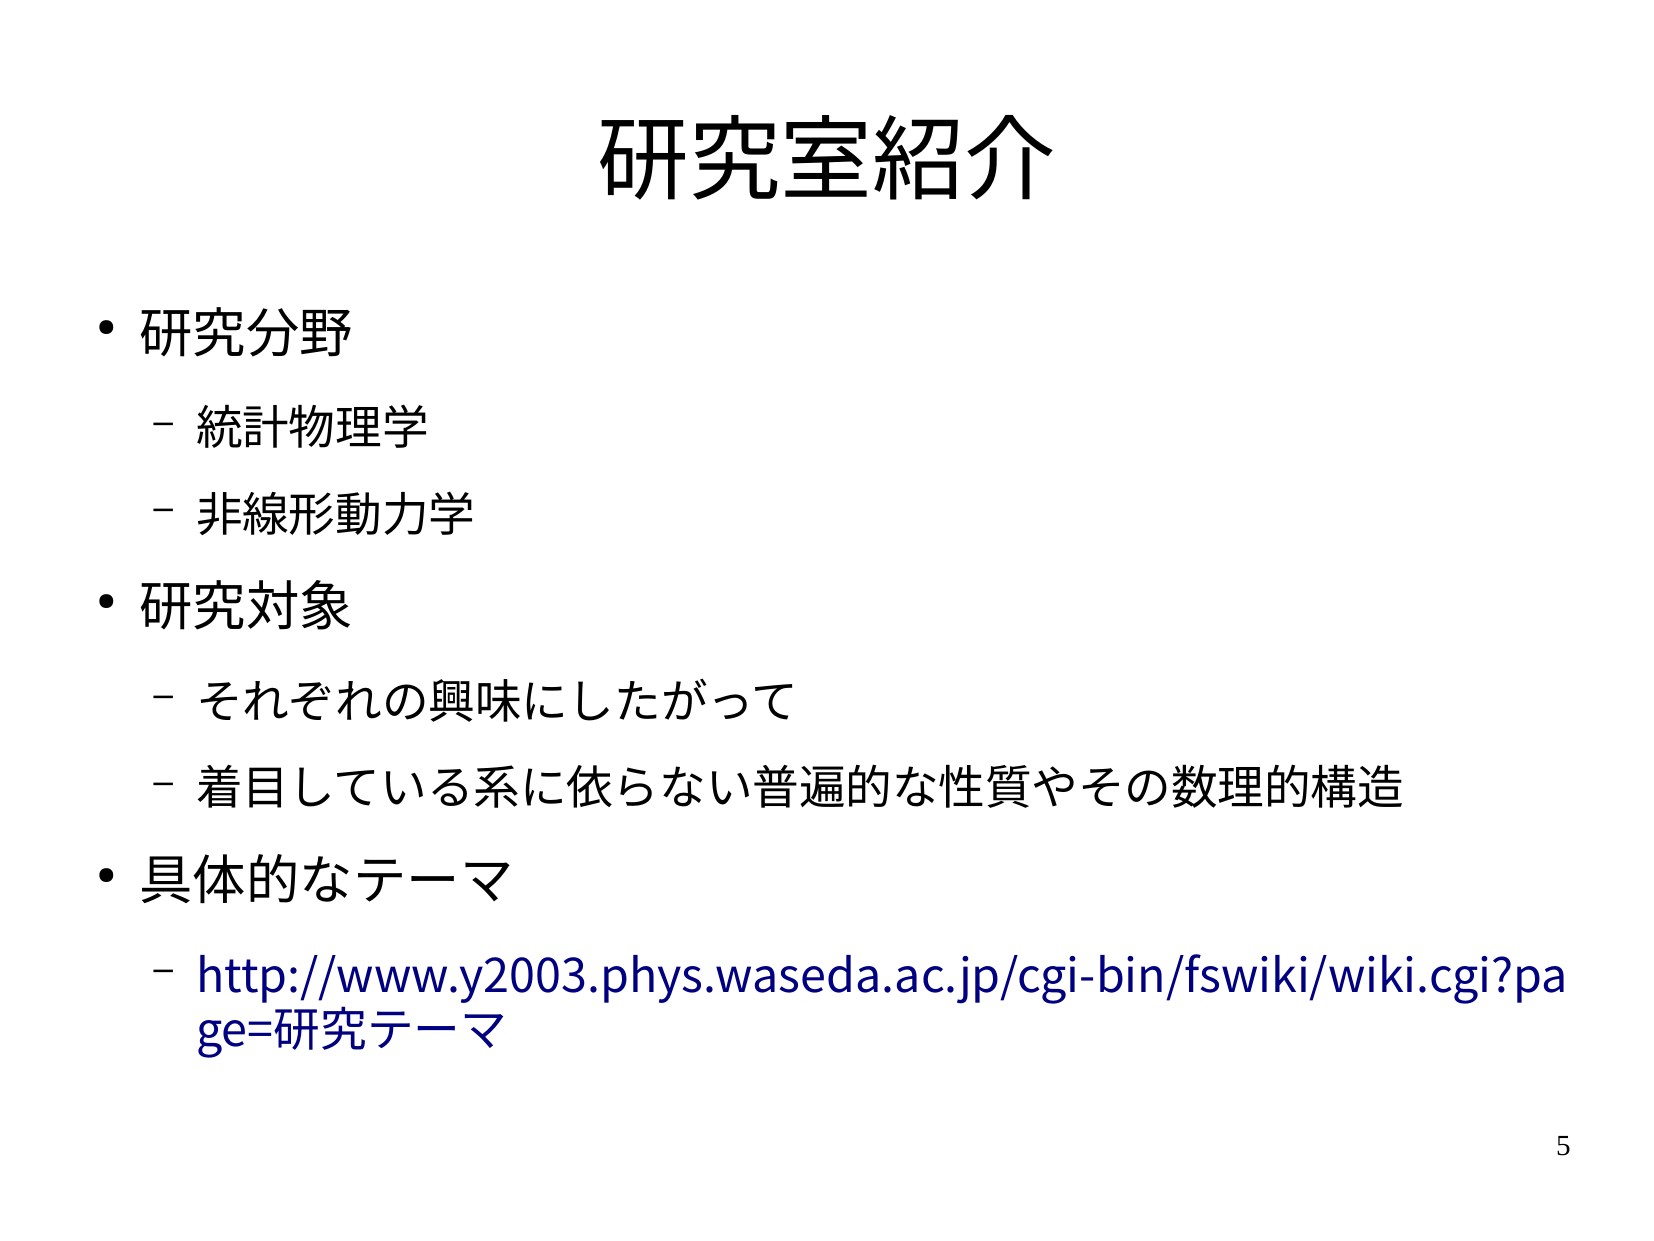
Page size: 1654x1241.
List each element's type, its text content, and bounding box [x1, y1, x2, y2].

list 研究分野 統計物理学 非線形動力学 研究対象 それぞれの興味にしたがって 着目している系に依らない普遍的な性質やその数理的構造 具体的なテーマ http://www.y2003.phys.waseda.ac.jp/cgi-bin/fswiki/wiki.cgi?page=研究テーマ [82, 290, 1571, 1010]
title 研究室紹介 [82, 84, 1571, 221]
